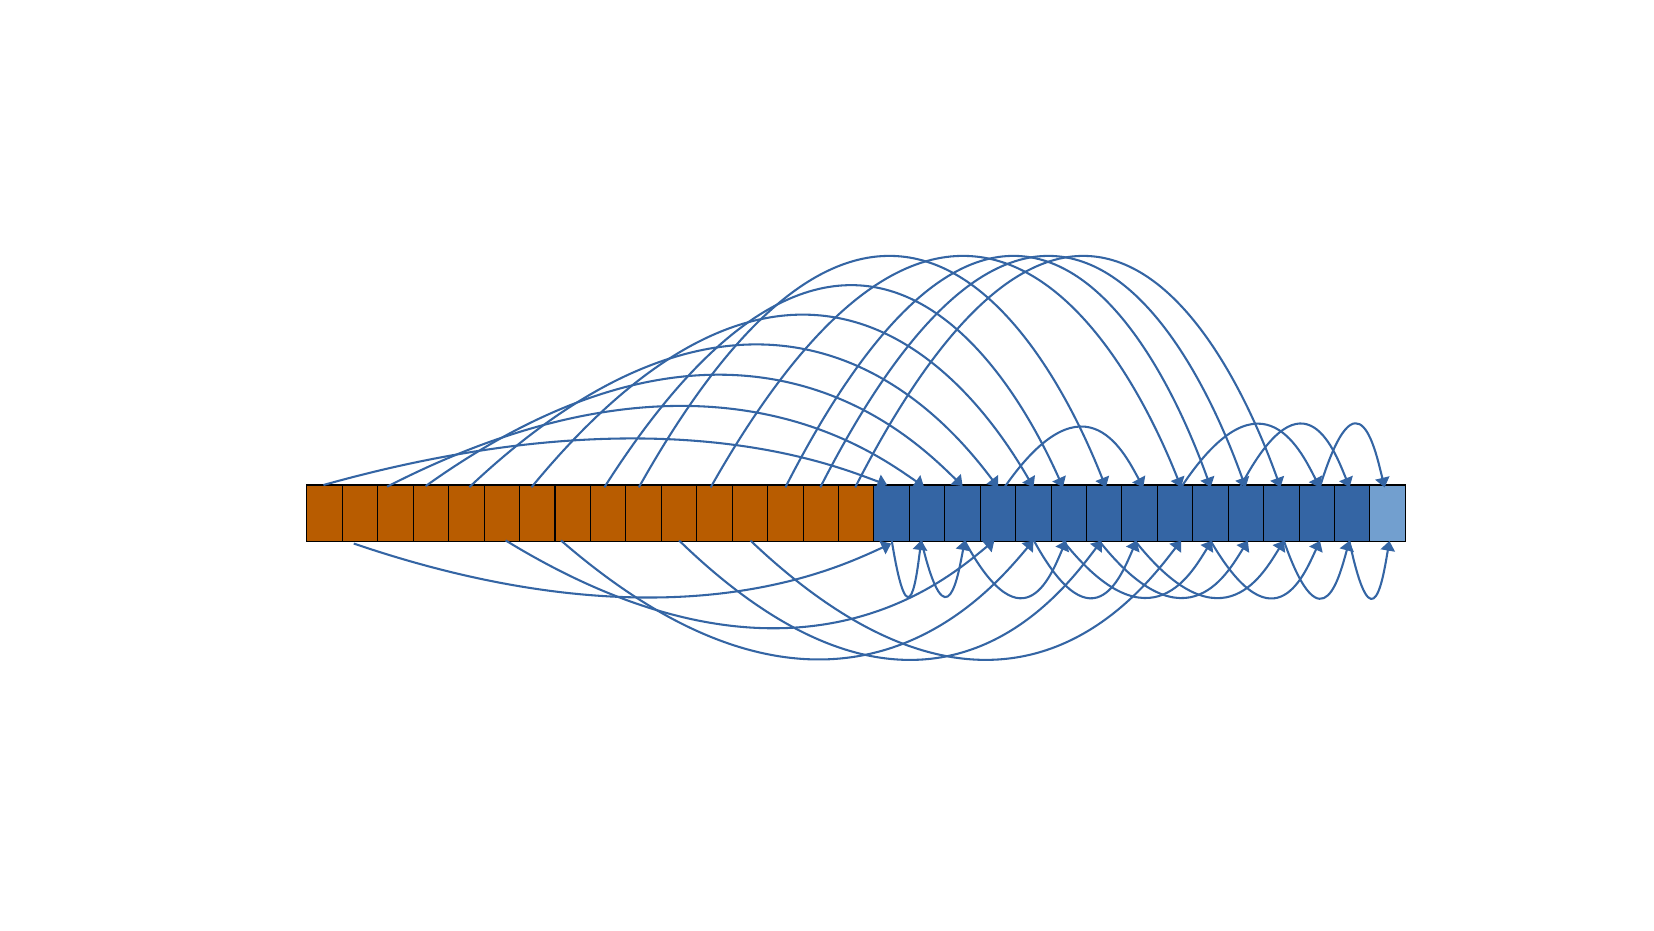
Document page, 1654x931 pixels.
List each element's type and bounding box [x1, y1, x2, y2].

table_header [1370, 486, 1405, 541]
table_header [1335, 486, 1369, 541]
table_header [307, 486, 342, 541]
table_header [556, 486, 590, 541]
table_header [626, 486, 661, 541]
table_header [1158, 486, 1192, 541]
table_header [449, 486, 484, 541]
table_header [1122, 486, 1157, 541]
table_header [414, 486, 448, 541]
table_header [1229, 486, 1263, 541]
table_header [733, 486, 767, 541]
table_header [485, 486, 519, 541]
table_header [343, 486, 377, 541]
table_header [520, 486, 554, 541]
table_header [1016, 486, 1051, 541]
table_header [981, 486, 1015, 541]
table_header [697, 486, 732, 541]
table_header [1300, 486, 1334, 541]
table_header [662, 486, 696, 541]
table_header [910, 486, 944, 541]
table_header [839, 486, 873, 541]
table_header [1193, 486, 1228, 541]
table_header [378, 486, 413, 541]
table_header [591, 486, 625, 541]
table_header [945, 486, 980, 541]
table_header [1052, 486, 1086, 541]
table_header [874, 486, 909, 541]
table_header [804, 486, 838, 541]
table_header [768, 486, 803, 541]
table_header [1087, 486, 1121, 541]
table_header [1264, 486, 1299, 541]
